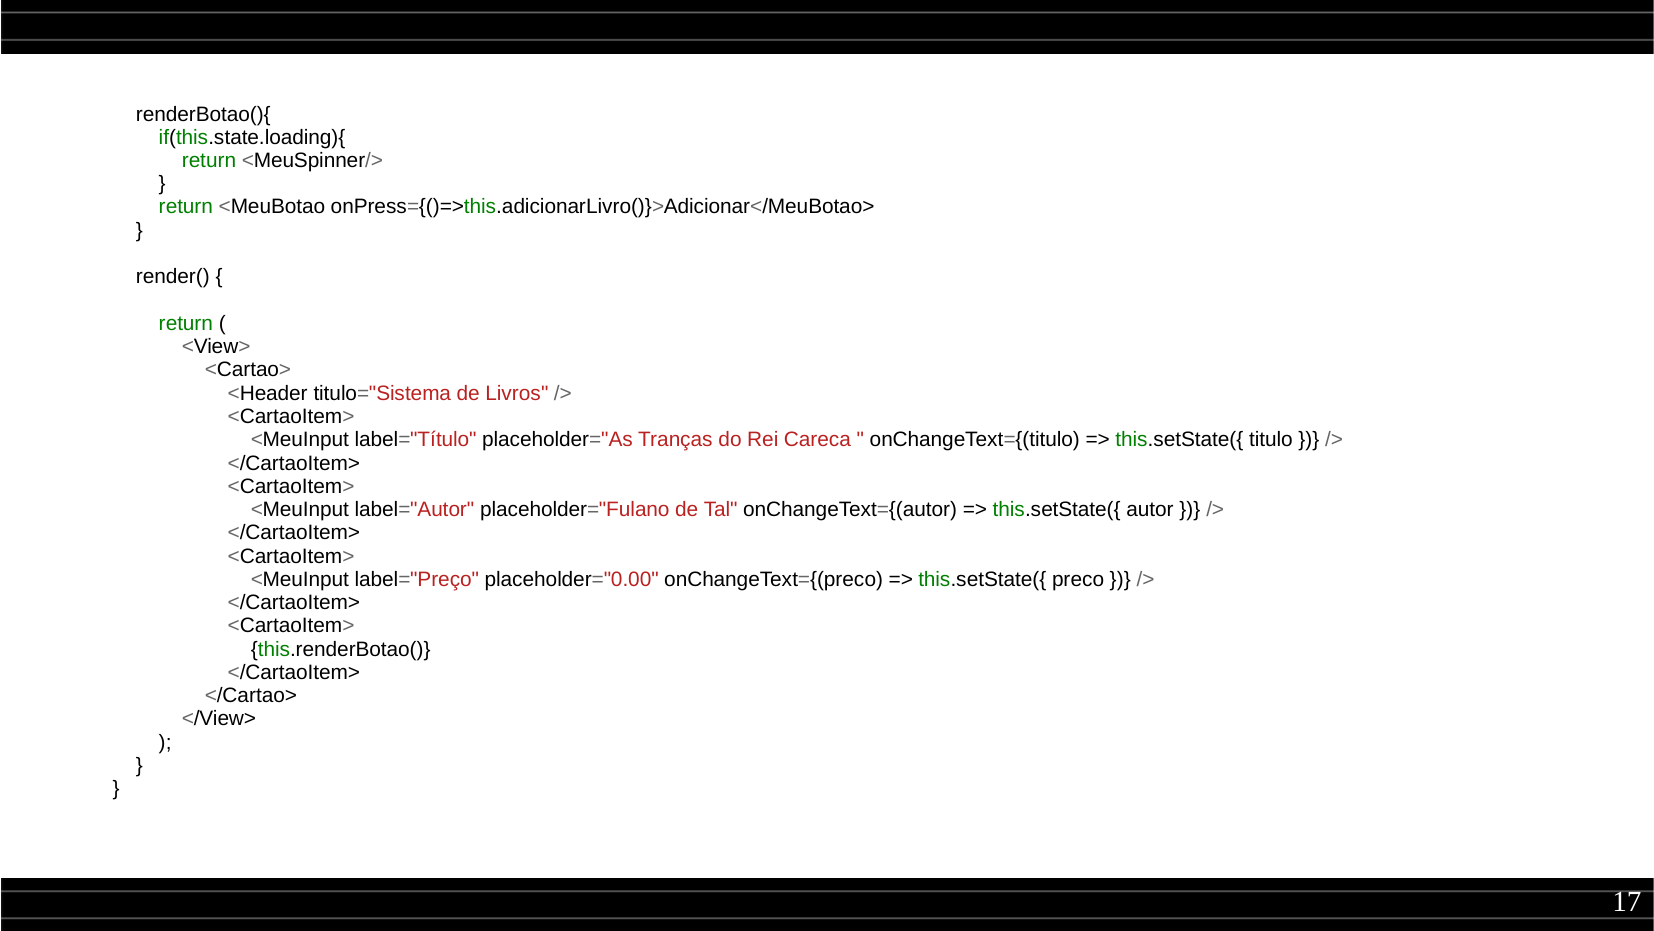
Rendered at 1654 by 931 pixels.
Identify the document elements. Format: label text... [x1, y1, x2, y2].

text_box renderBotao(){ if(this.state.loading){ return <MeuSpinner/> } return <MeuBotao onPress={()=>this.adicionarLivro()}>Adicionar</MeuBotao> } render() { return ( <View> <Cartao> <Header titulo="Sistema de Livros" /> <CartaoItem> <MeuInput label="Título" placeholder="As Tranças do Rei Careca " onChangeText={(titulo) => this.setState({ titulo })} /> </CartaoItem> <CartaoItem> <MeuInput label="Autor" placeholder="Fulano de Tal" onChangeText={(autor) => this.setState({ autor })} /> </CartaoItem> <CartaoItem> <MeuInput label="Preço" placeholder="0.00" onChangeText={(preco) => this.setState({ preco })} /> </CartaoItem> <CartaoItem> {this.renderBotao()} </CartaoItem> </Cartao> </View> ); } } [98, 94, 1420, 808]
picture [1, 0, 1654, 54]
picture [1, 878, 1654, 931]
